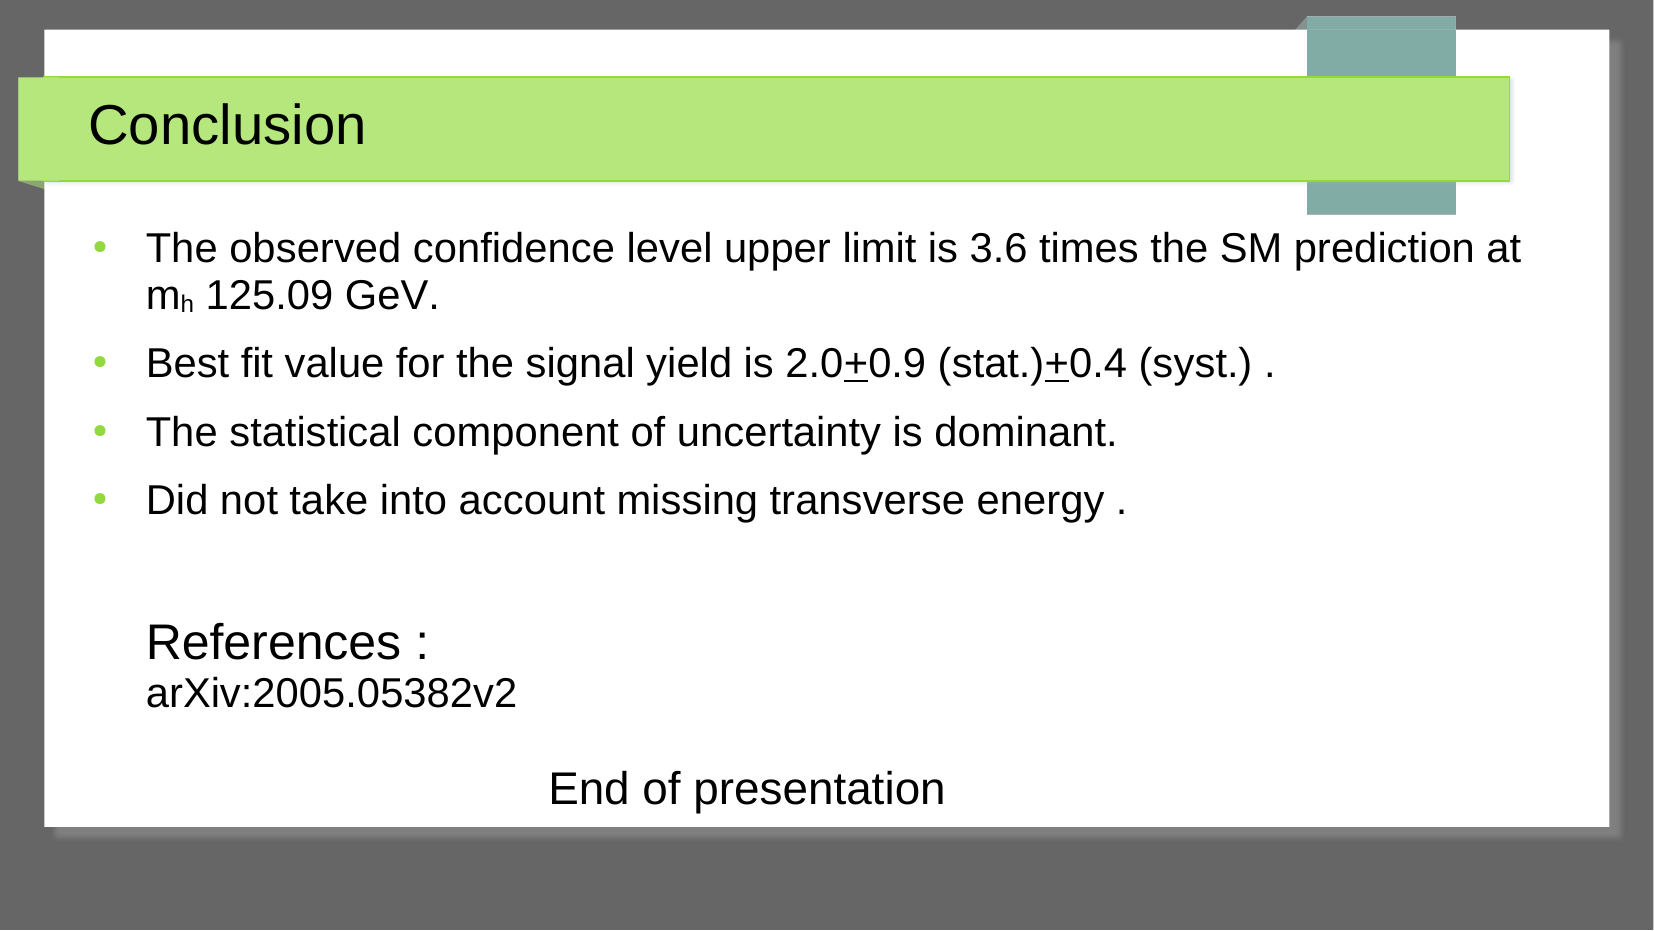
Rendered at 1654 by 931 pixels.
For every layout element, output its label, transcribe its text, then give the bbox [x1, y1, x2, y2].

title Conclusion [88, 73, 1506, 178]
list The observed confidence level upper limit is 3.6 times the SM prediction at mh 125.09 GeV. Best fit value for the signal yield is 2.0+0.9 (stat.)+0.4 (syst.) . The statistical component of uncertainty is dominant. Did not take into account missing transverse energy . References : arXiv:2005.05382v2 End of presentation [75, 225, 1552, 816]
chart [766, 432, 885, 492]
